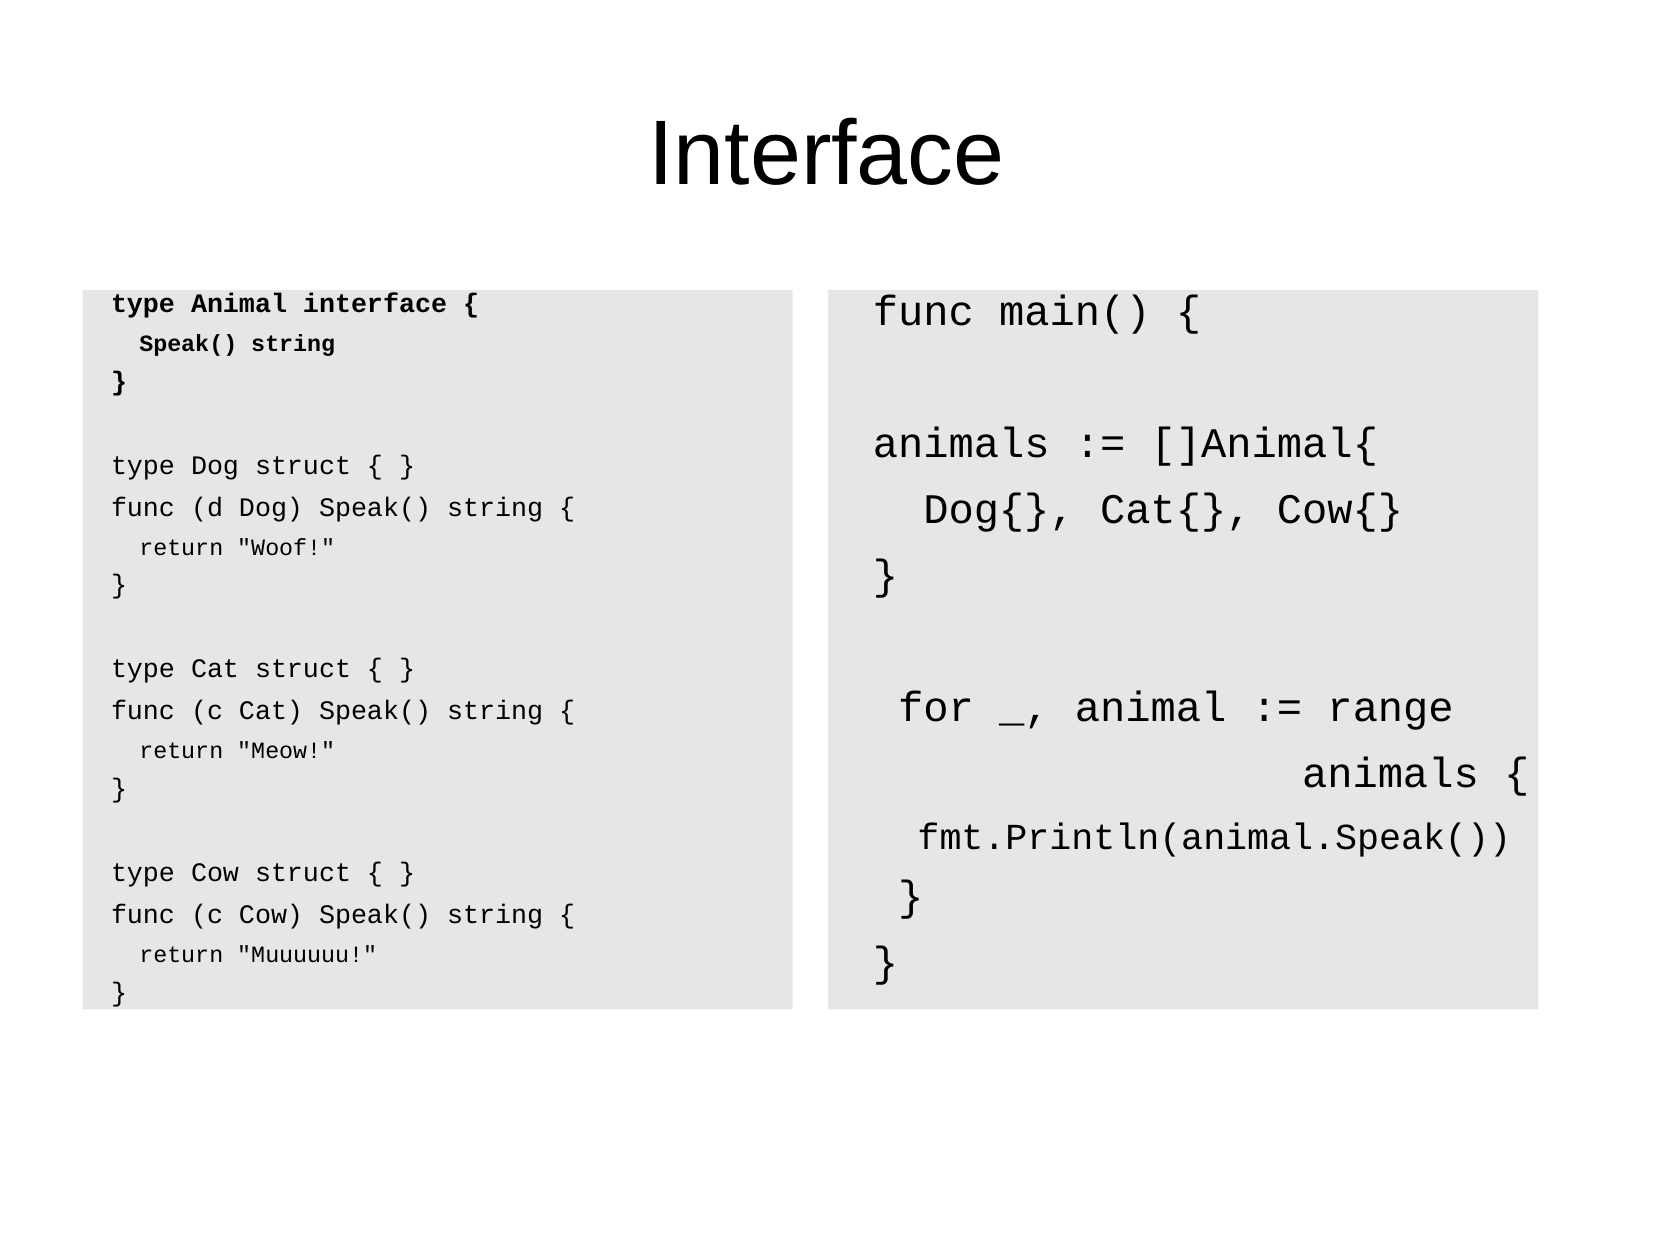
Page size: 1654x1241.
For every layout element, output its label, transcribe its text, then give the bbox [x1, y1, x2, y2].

title Interface [82, 49, 1571, 257]
list type Animal interface { Speak() string } type Dog struct { } func (d Dog) Speak() string { return "Woof!" } type Cat struct { } func (c Cat) Speak() string { return "Meow!" } type Cow struct { } func (c Cow) Speak() string { return "Muuuuuu!" } [82, 290, 793, 1010]
list func main() { animals := []Animal{ Dog{}, Cat{}, Cow{} } for _, animal := range animals { fmt.Println(animal.Speak()) } } [828, 290, 1539, 1010]
